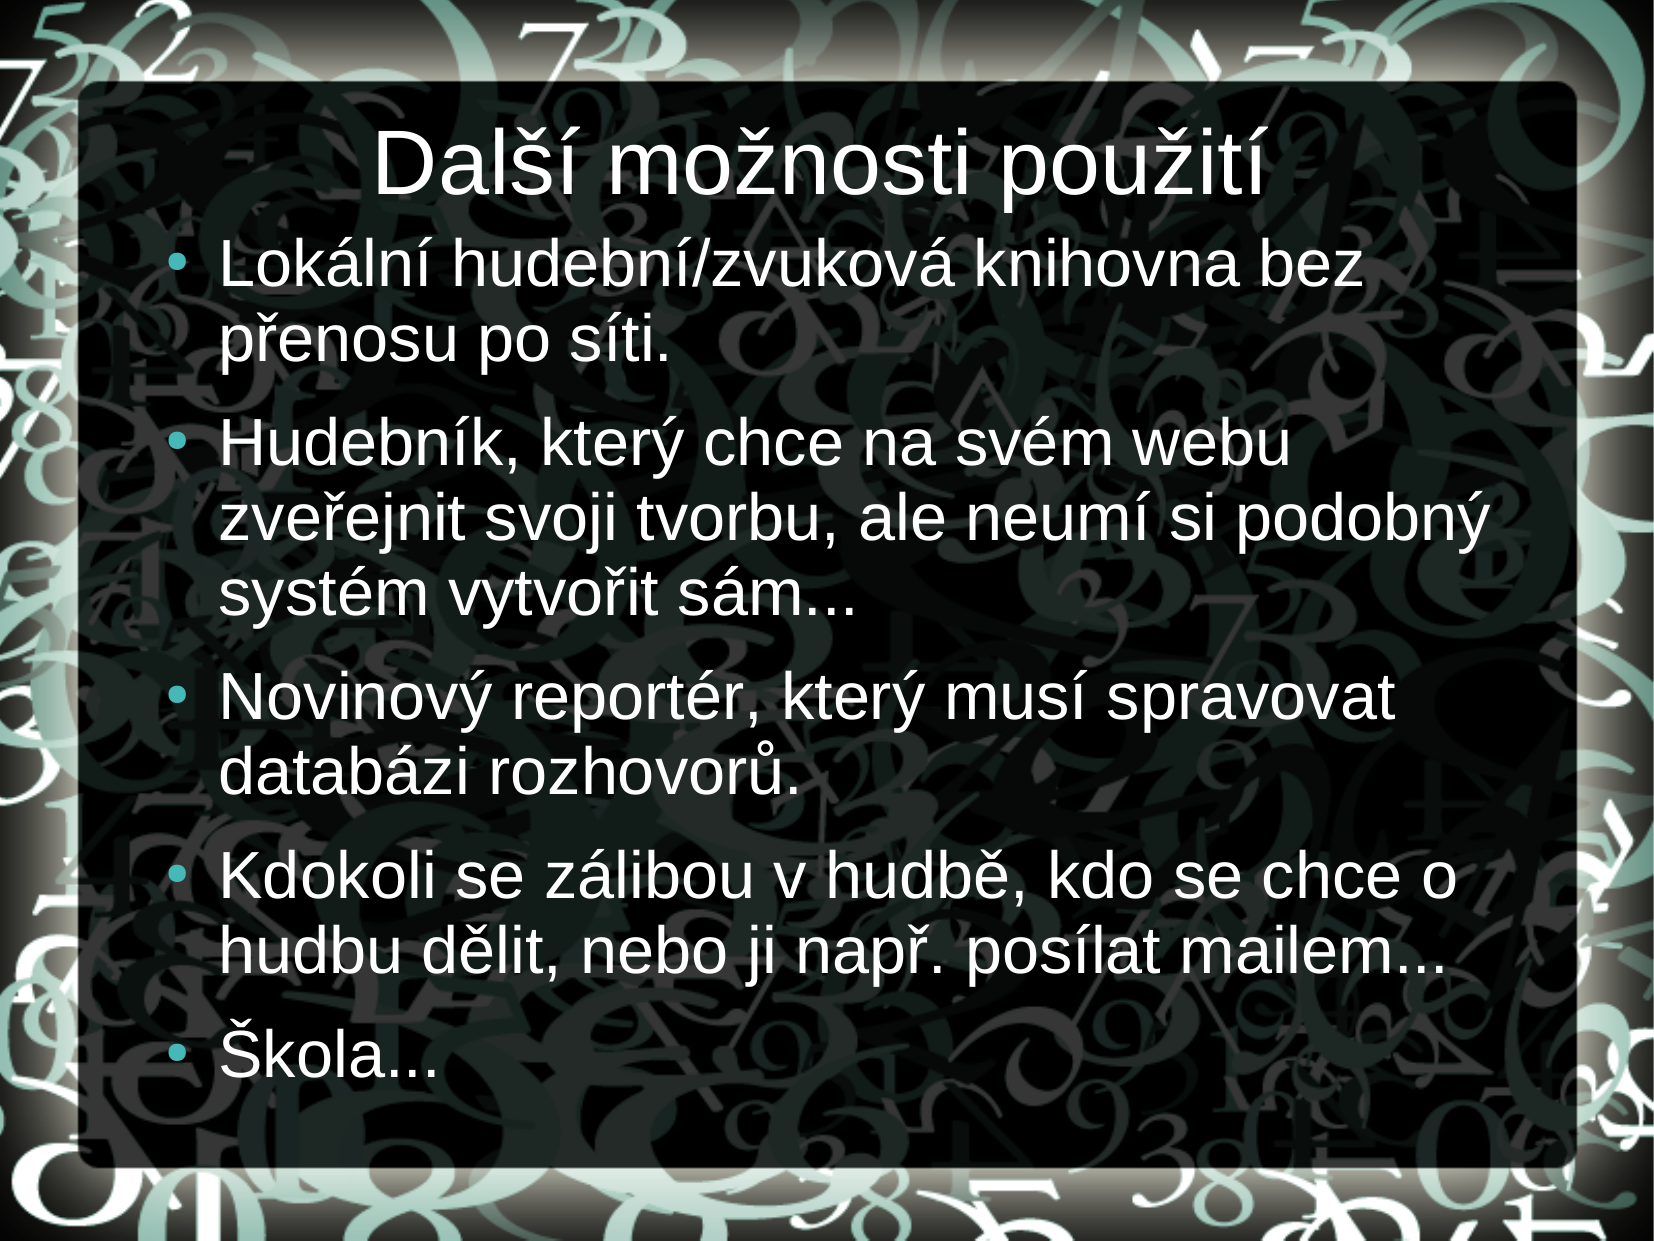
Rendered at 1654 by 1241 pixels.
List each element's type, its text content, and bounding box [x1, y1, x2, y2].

title Další možnosti použití [76, 59, 1565, 267]
list Lokální hudební/zvuková knihovna bez přenosu po síti. Hudebník, který chce na svém webu zveřejnit svoji tvorbu, ale neumí si podobný systém vytvořit sám... Novinový reportér, který musí spravovat databázi rozhovorů. Kdokoli se zálibou v hudbě, kdo se chce o hudbu dělit, nebo ji např. posílat mailem... Škola... [147, 226, 1539, 1123]
picture [0, 0, 1654, 1241]
